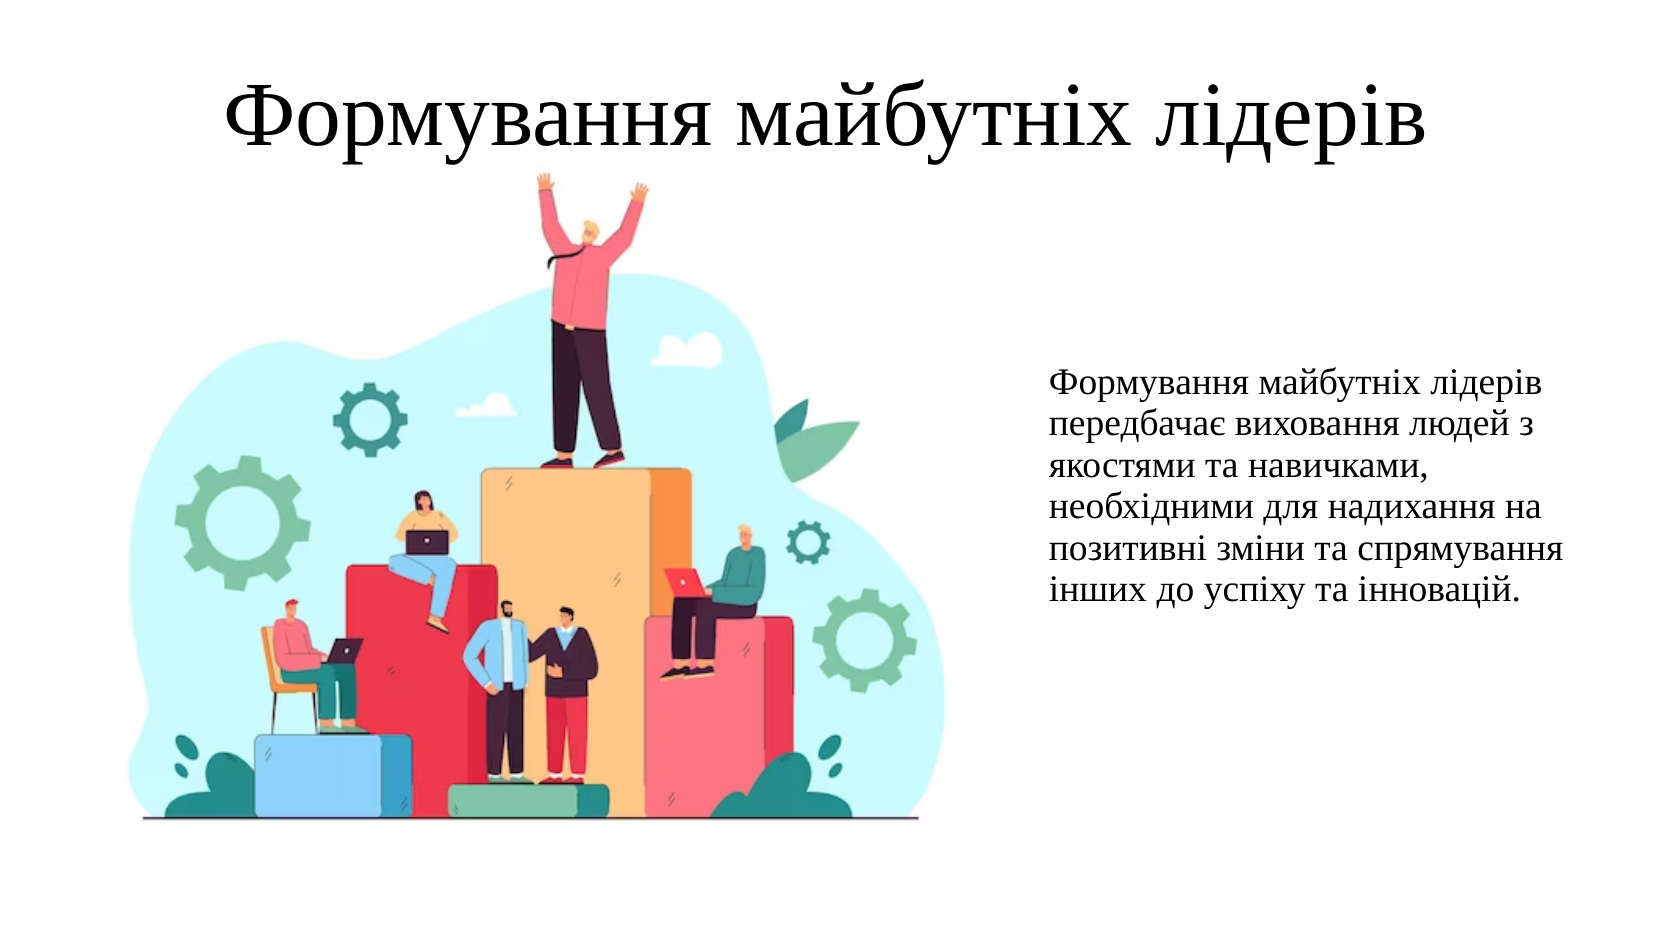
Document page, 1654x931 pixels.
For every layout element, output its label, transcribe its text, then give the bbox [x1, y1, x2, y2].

picture [37, 149, 1016, 880]
list Формування майбутніх лідерів передбачає виховання людей з якостями та навичками, необхідними для надихання на позитивні зміни та спрямування інших до успіху та інновацій. [978, 360, 1576, 638]
title Формування майбутніх лідерів [82, 37, 1571, 193]
